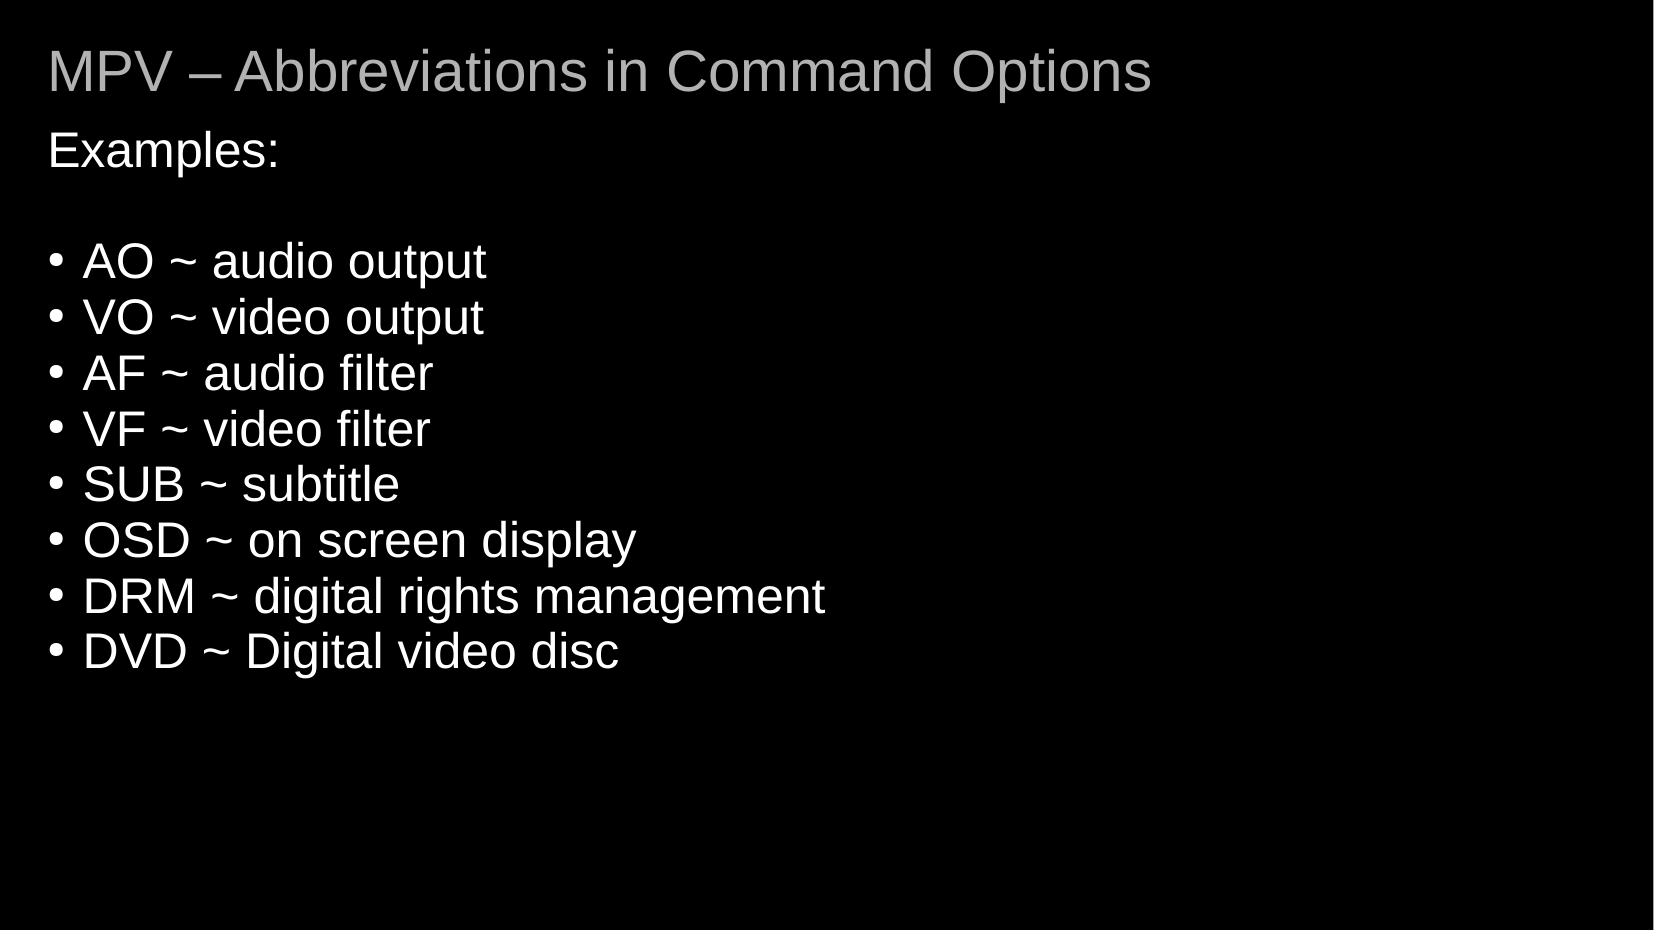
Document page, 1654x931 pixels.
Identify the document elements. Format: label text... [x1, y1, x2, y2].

title MPV – Abbreviations in Command Options [47, 29, 1630, 114]
subtitle Examples: AO ~ audio output VO ~ video output AF ~ audio filter VF ~ video filter SUB ~ subtitle OSD ~ on screen display DRM ~ digital rights management DVD ~ Digital video disc [47, 122, 1536, 736]
